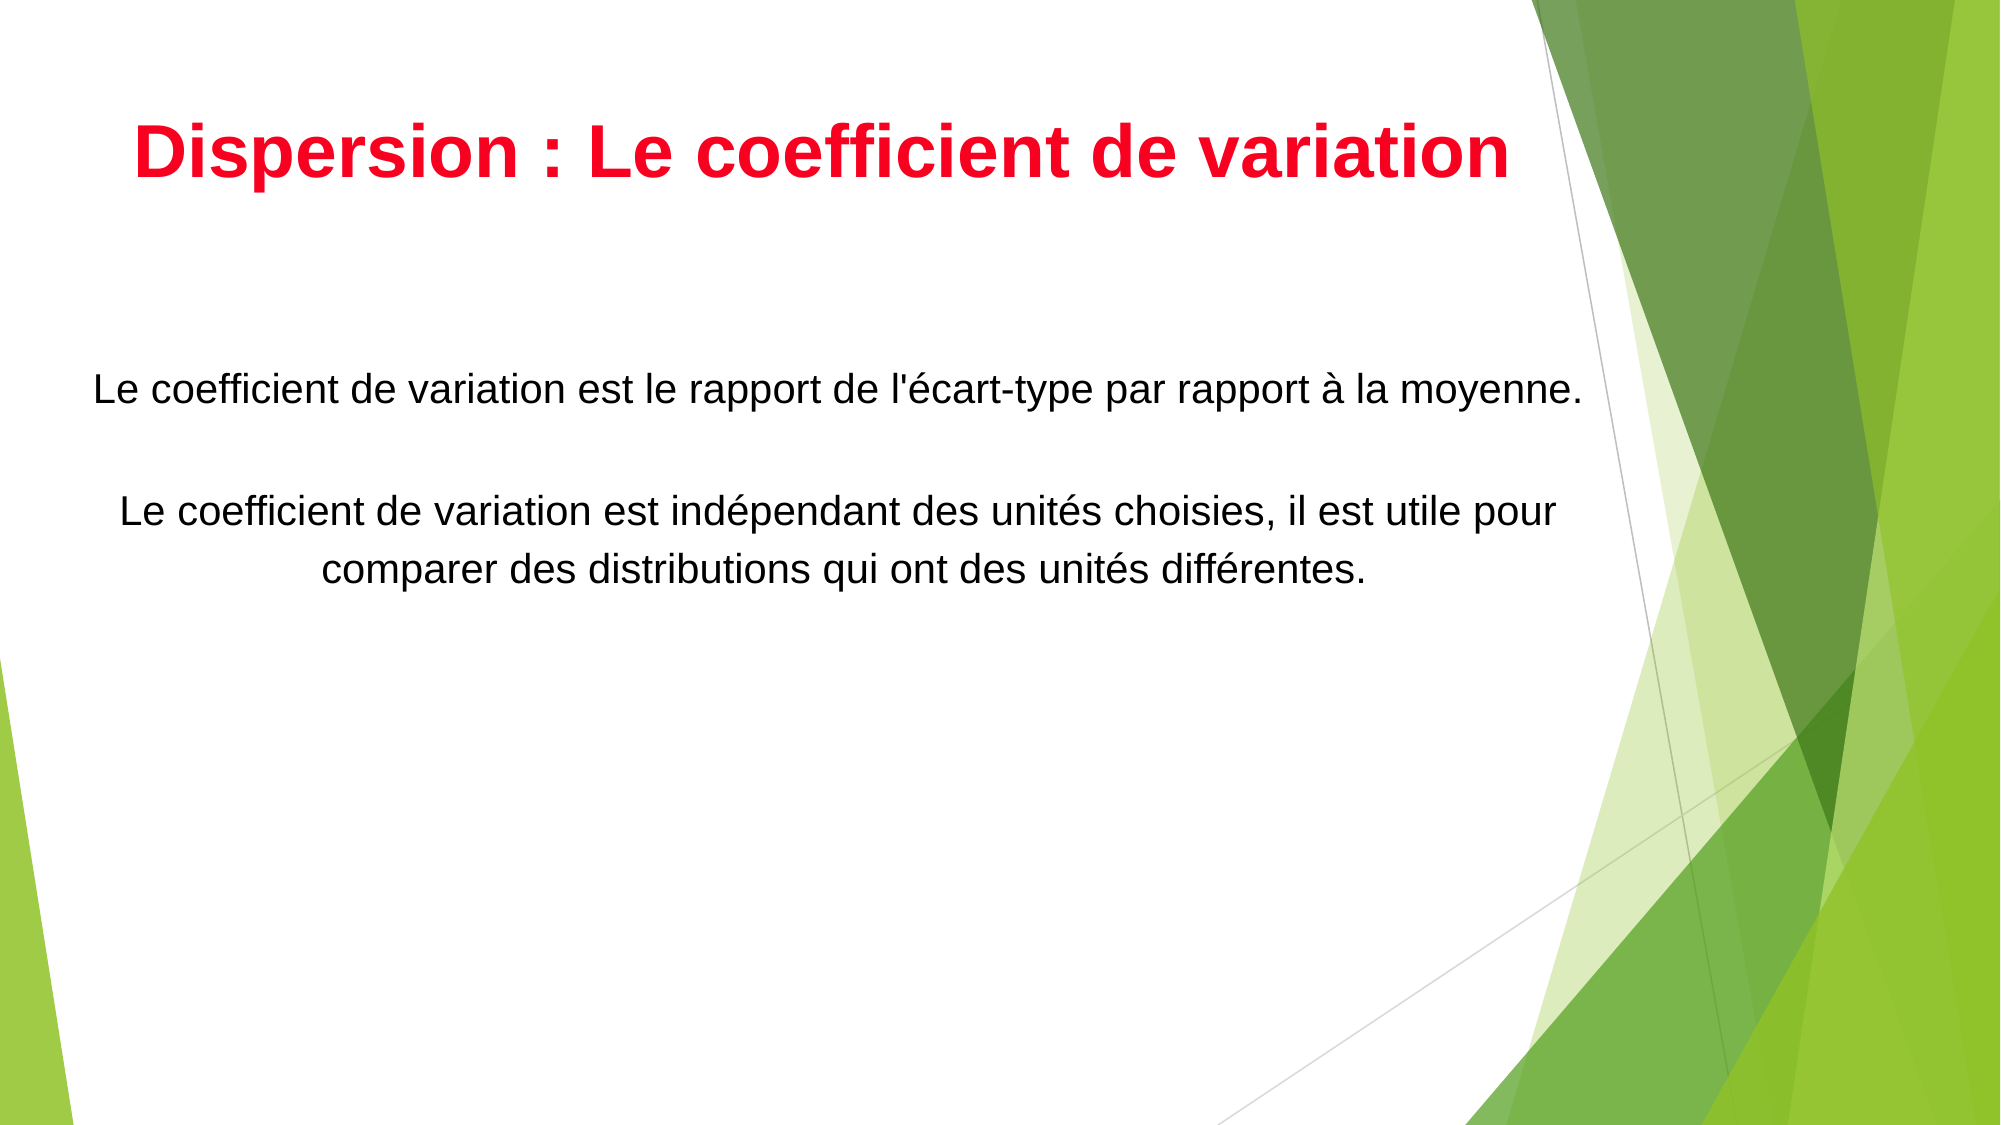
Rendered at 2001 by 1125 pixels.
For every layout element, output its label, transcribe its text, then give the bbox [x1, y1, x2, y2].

list Le coefficient de variation est le rapport de l'écart‑type par rapport à la moyenne. Le coefficient de variation est indépendant des unités choisies, il est utile pour comparer des distributions qui ont des unités différentes. [35, 307, 1642, 908]
title Dispersion : Le coefficient de variation [118, 94, 1529, 230]
